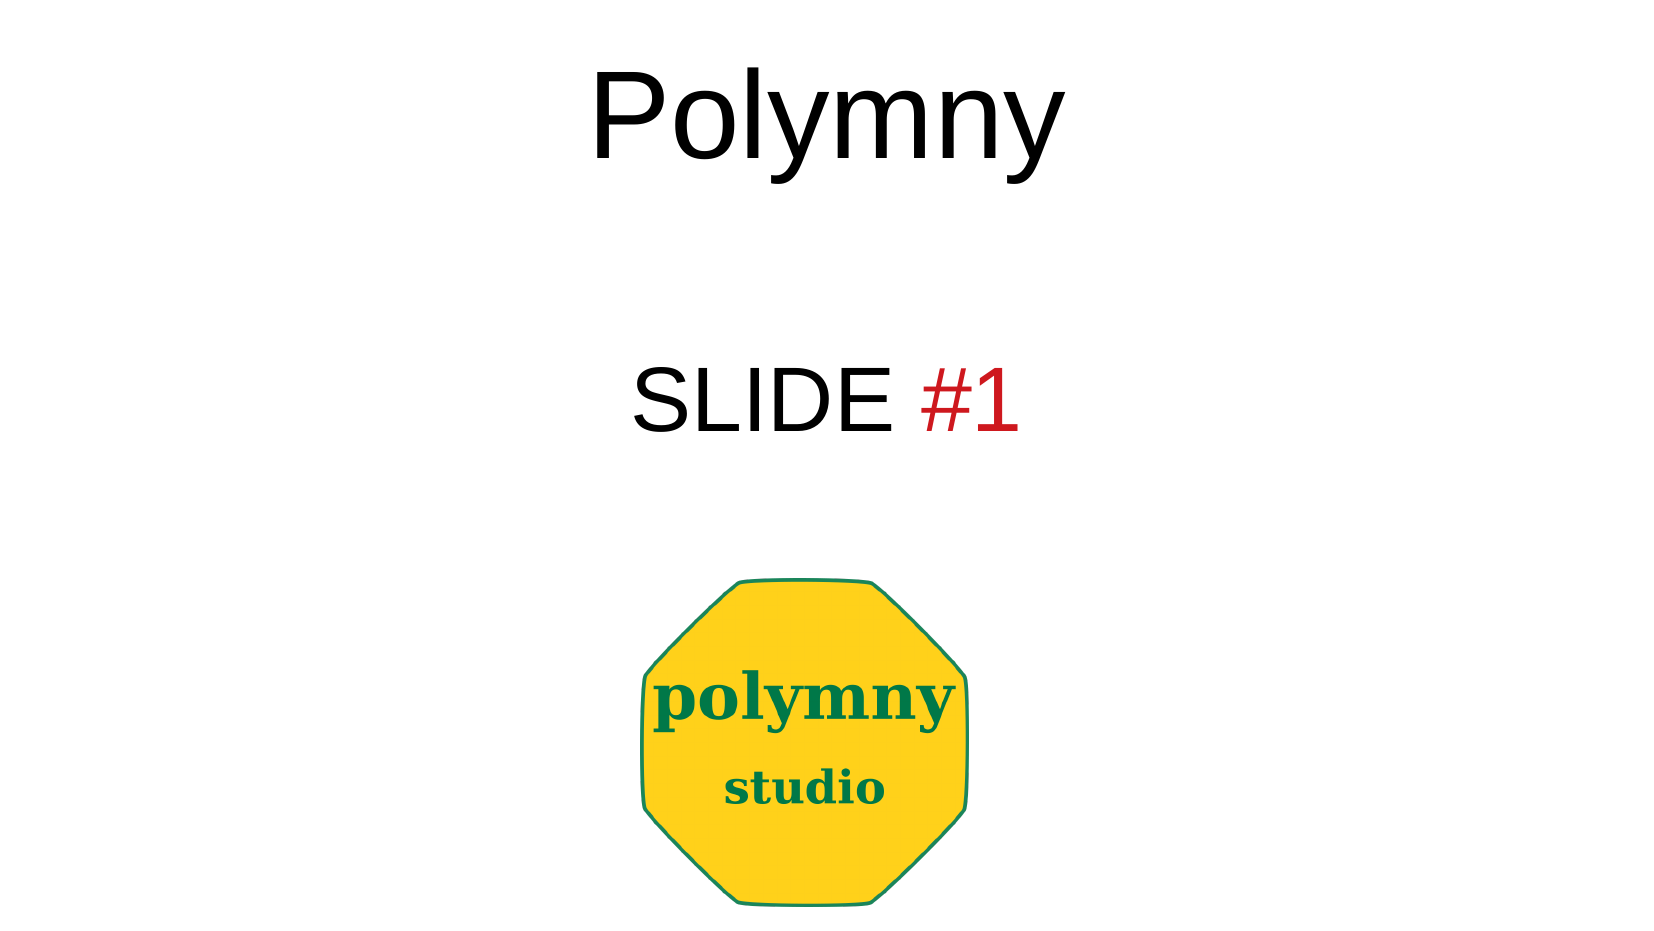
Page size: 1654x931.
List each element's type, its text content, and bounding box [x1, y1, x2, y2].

title Polymny [82, 37, 1571, 129]
picture [640, 578, 969, 907]
subtitle SLIDE #1 [82, 129, 1571, 670]
